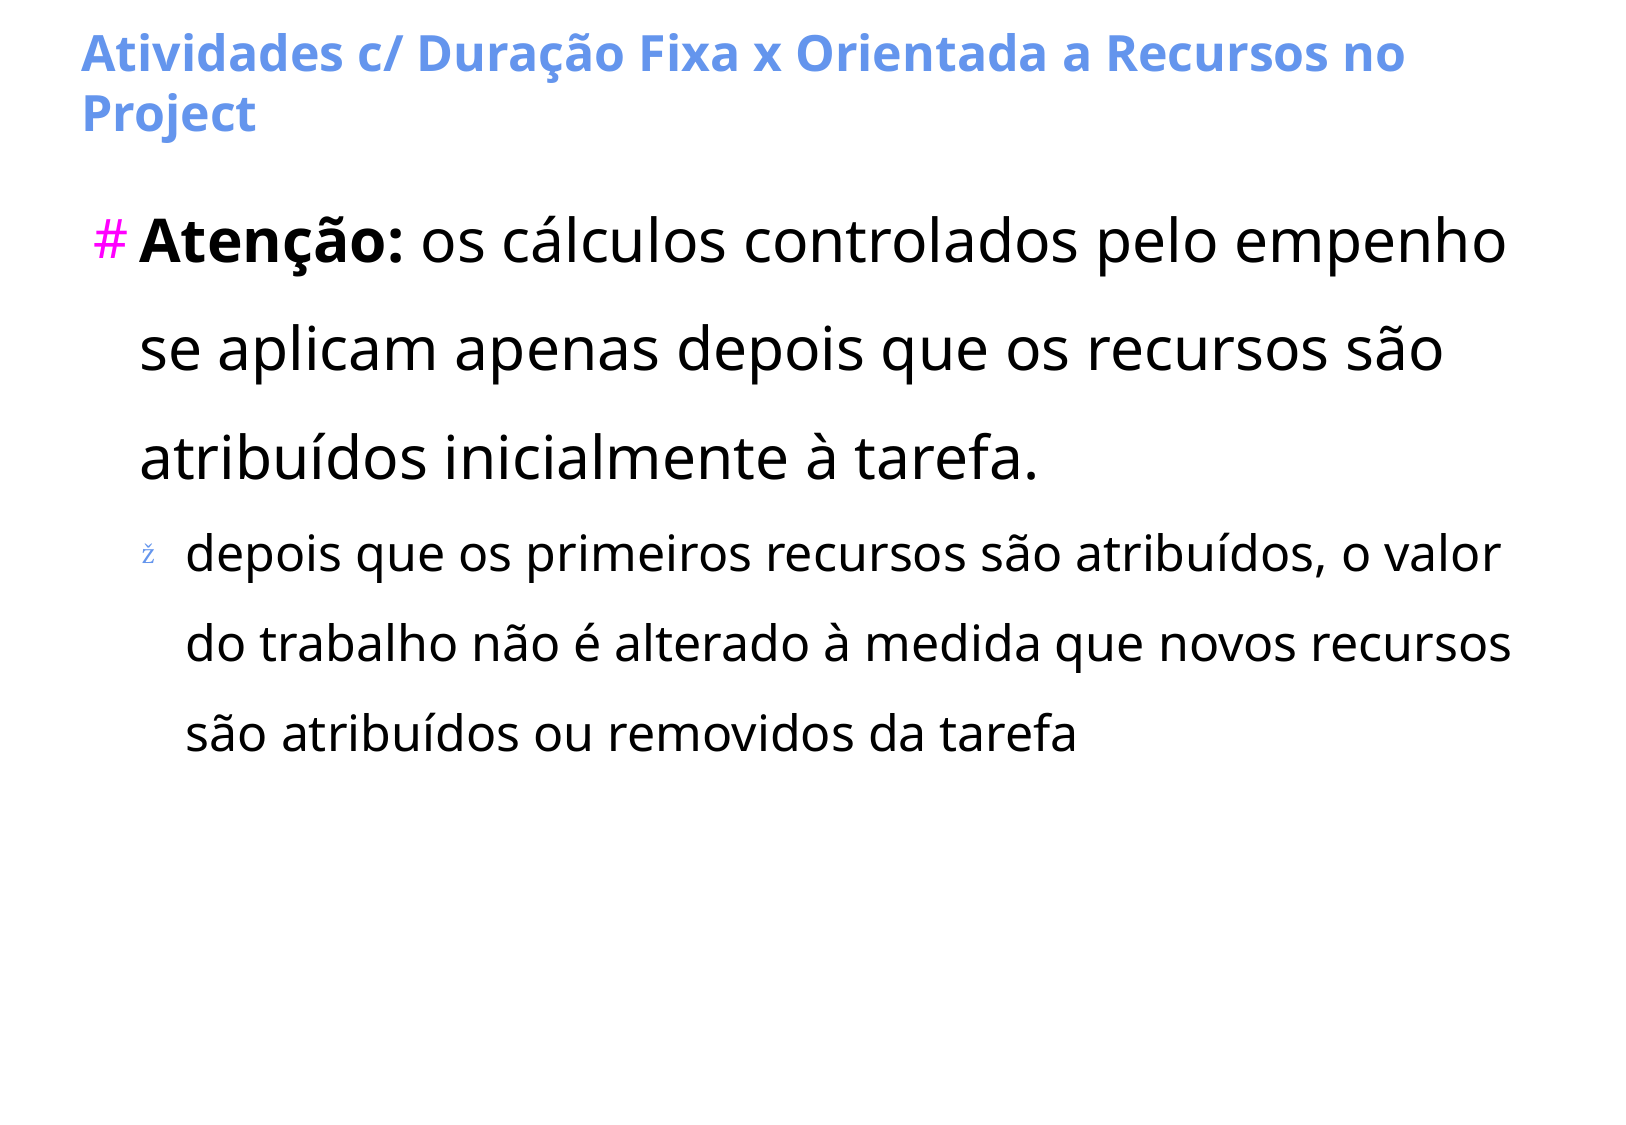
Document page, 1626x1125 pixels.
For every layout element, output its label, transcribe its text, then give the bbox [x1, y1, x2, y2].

list Atenção: os cálculos controlados pelo empenho se aplicam apenas depois que os recursos são atribuídos inicialmente à tarefa. depois que os primeiros recursos são atribuídos, o valor do trabalho não é alterado à medida que novos recursos são atribuídos ou removidos da tarefa [81, 165, 1544, 1016]
title Atividades c/ Duração Fixa x Orientada a Recursos no Project [81, 44, 1544, 119]
